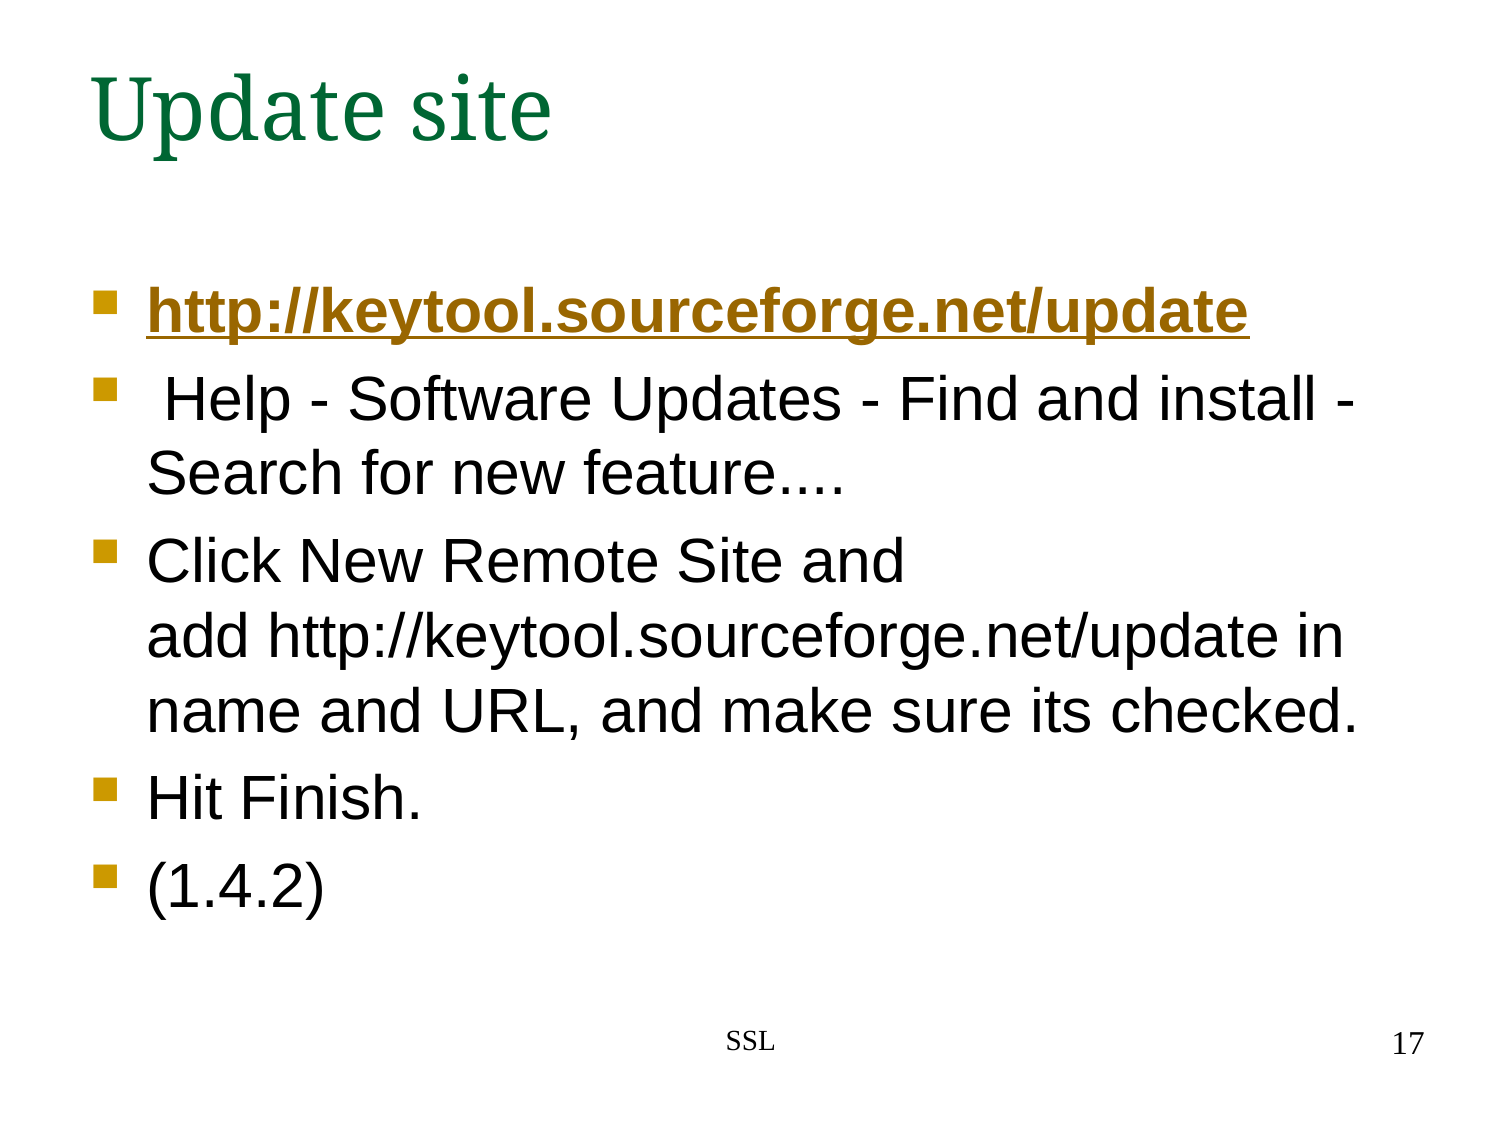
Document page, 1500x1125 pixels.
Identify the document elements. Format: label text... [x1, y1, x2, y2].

list http://keytool.sourceforge.net/update Help - Software Updates - Find and install - Search for new feature.... Click New Remote Site and add http://keytool.sourceforge.net/update in name and URL, and make sure its checked. Hit Finish. (1.4.2) [75, 262, 1425, 1006]
title Update site [75, 45, 1425, 233]
